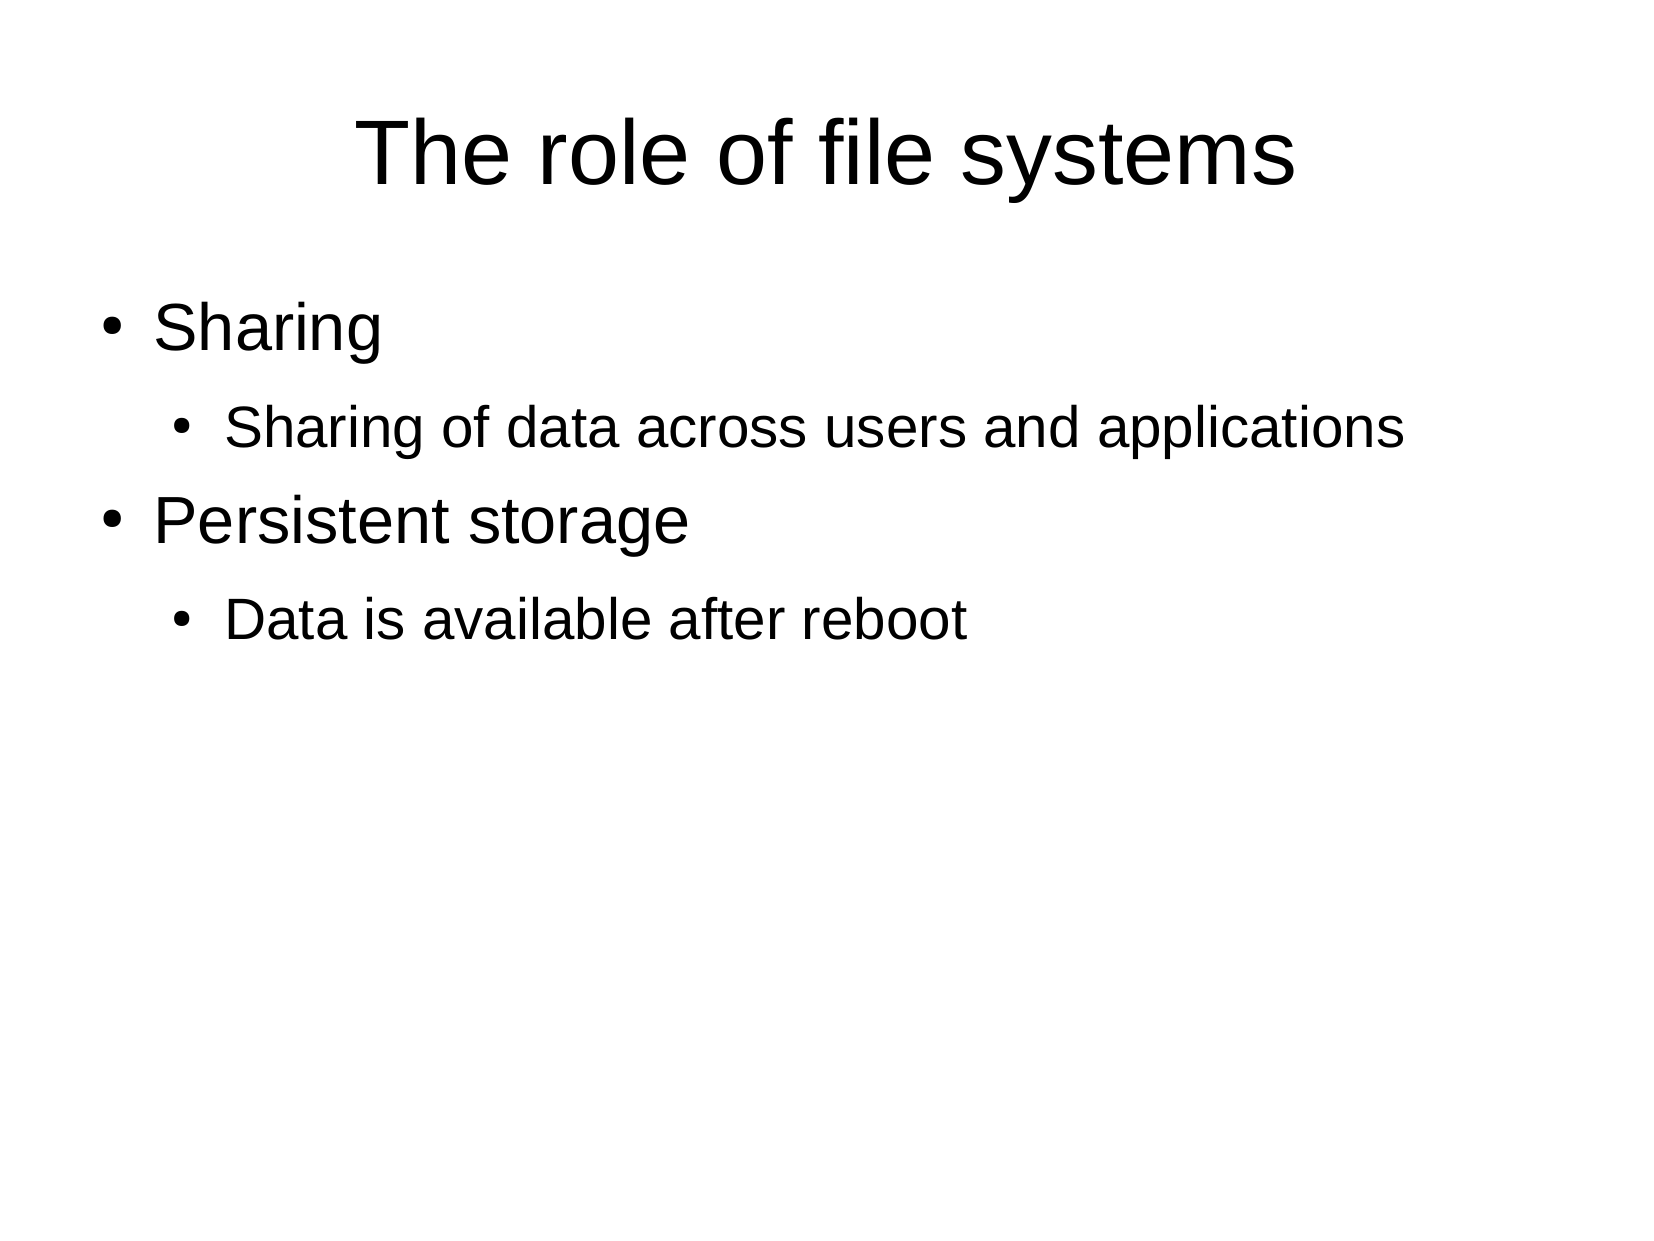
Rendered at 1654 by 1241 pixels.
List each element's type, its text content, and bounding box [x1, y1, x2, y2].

list Sharing Sharing of data across users and applications Persistent storage Data is available after reboot [82, 290, 1571, 1010]
title The role of file systems [82, 49, 1571, 257]
